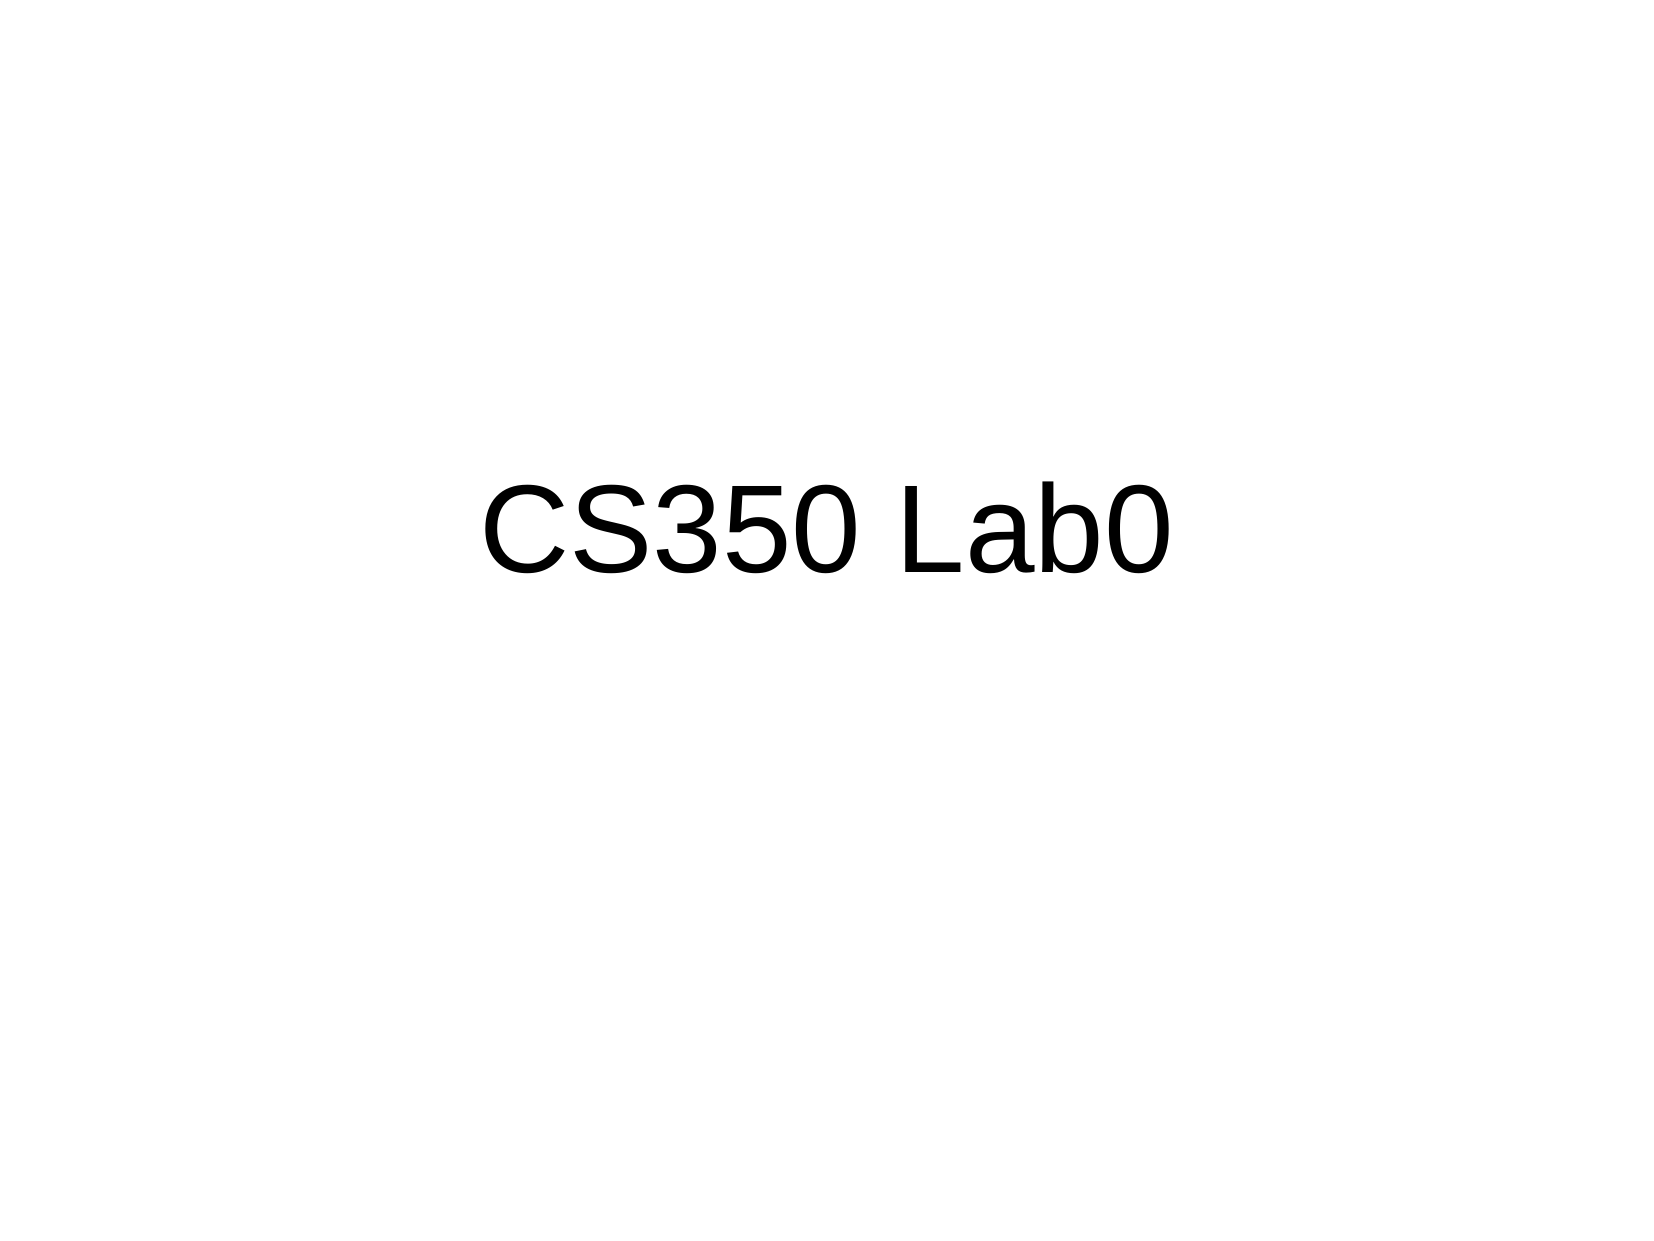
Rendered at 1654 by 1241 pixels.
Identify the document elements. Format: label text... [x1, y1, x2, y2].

subtitle CS350 Lab0 [82, 49, 1571, 1010]
